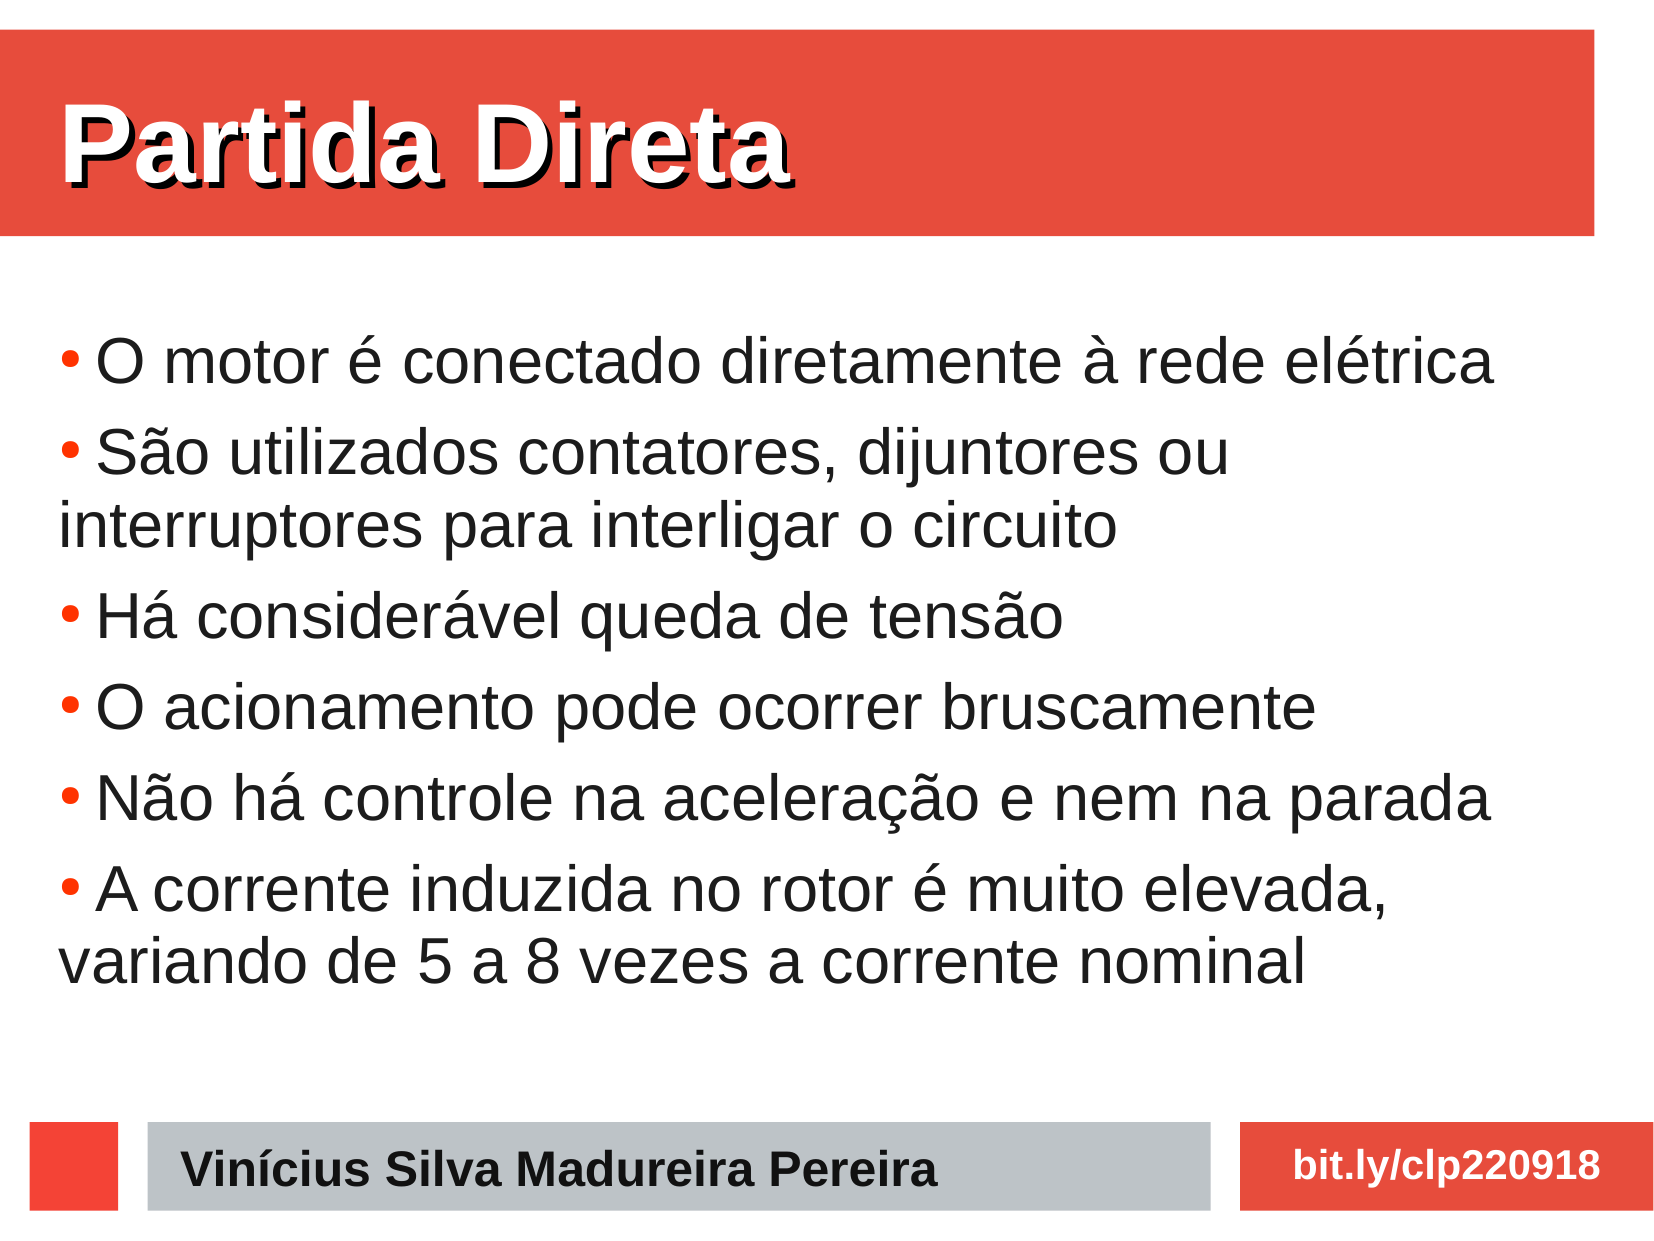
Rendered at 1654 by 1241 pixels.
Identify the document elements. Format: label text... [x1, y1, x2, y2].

text_box Vinícius Silva Madureira Pereira [165, 1133, 1170, 1205]
list O motor é conectado diretamente à rede elétrica São utilizados contatores, dijuntores ou interruptores para interligar o circuito Há considerável queda de tensão O acionamento pode ocorrer bruscamente Não há controle na aceleração e nem na parada A corrente induzida no rotor é muito elevada, variando de 5 a 8 vezes a corrente nominal [59, 324, 1565, 1093]
text_box bit.ly/clp220918 [1228, 1133, 1654, 1205]
title Partida Direta [59, 59, 1595, 207]
